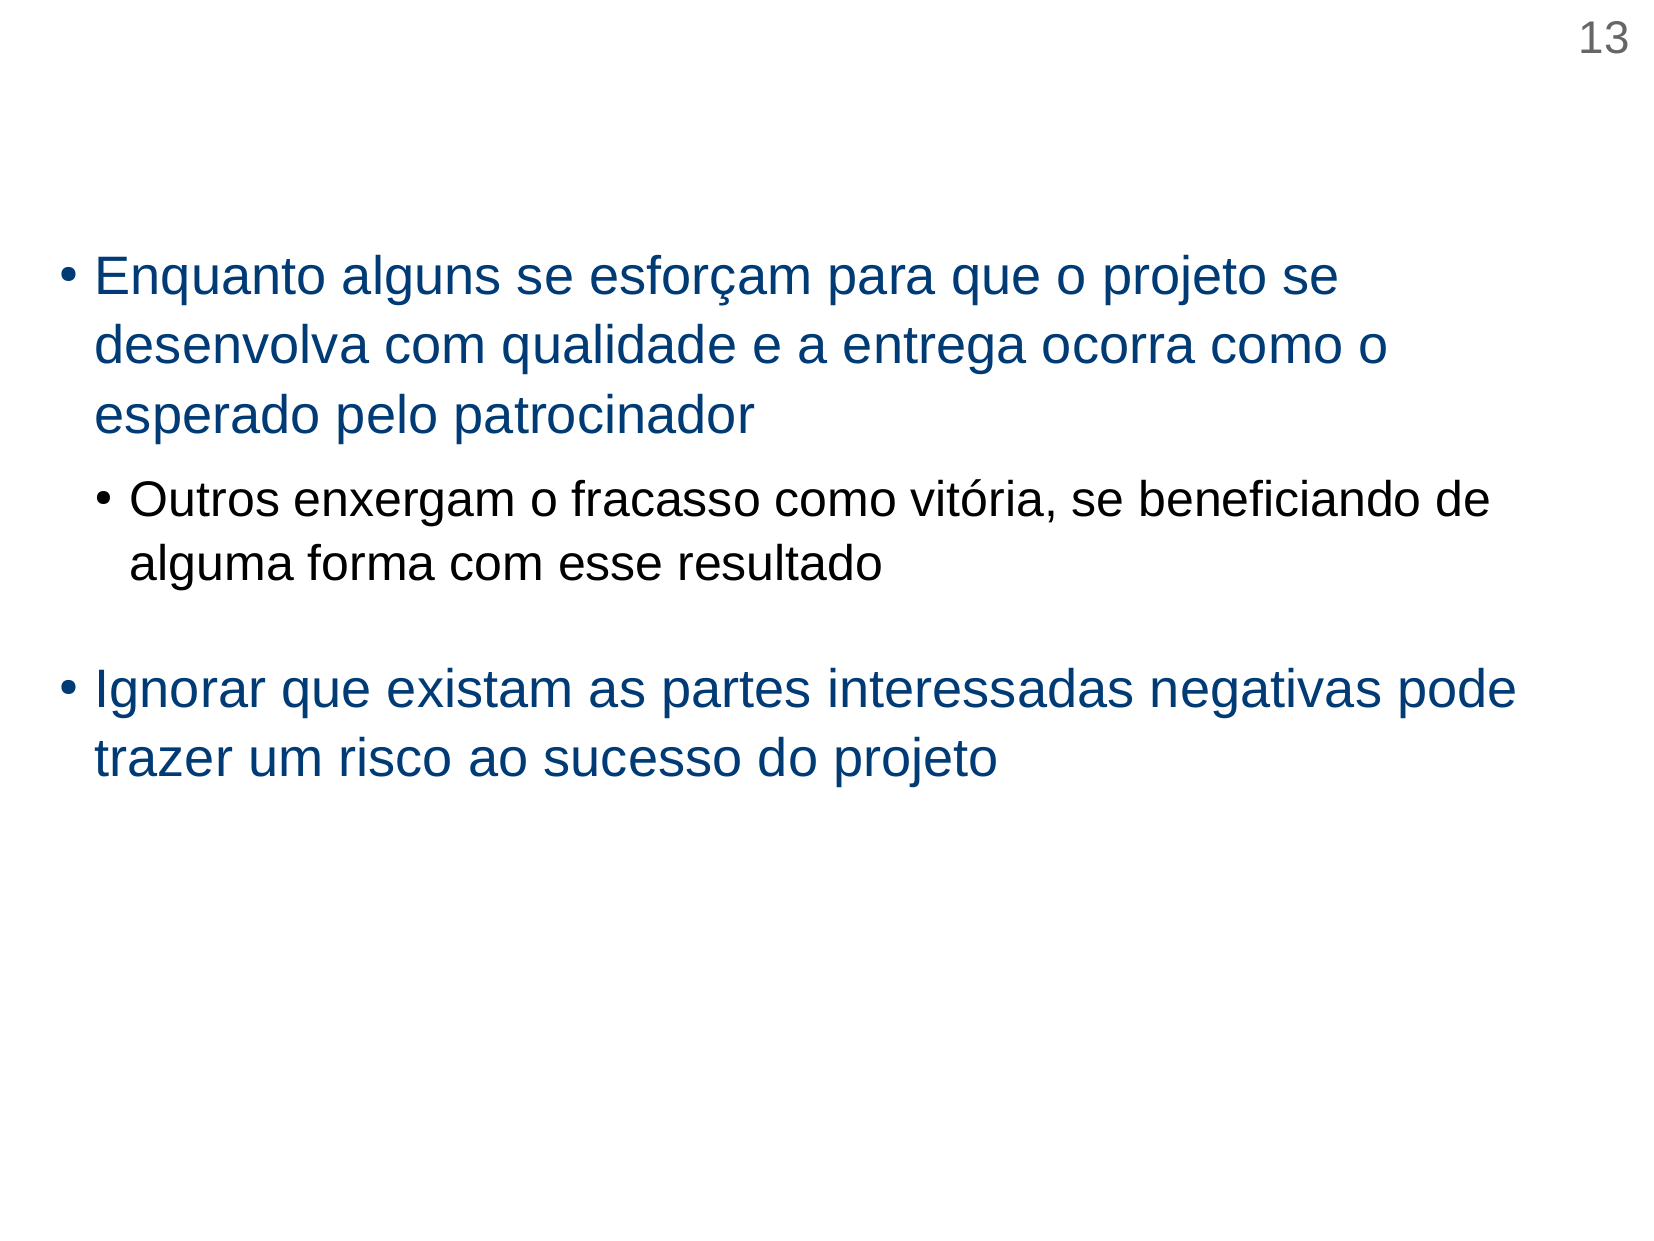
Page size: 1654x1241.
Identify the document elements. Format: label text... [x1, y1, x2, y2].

list Enquanto alguns se esforçam para que o projeto se desenvolva com qualidade e a entrega ocorra como o esperado pelo patrocinador Outros enxergam o fracasso como vitória, se beneficiando de alguma forma com esse resultado Ignorar que existam as partes interessadas negativas pode trazer um risco ao sucesso do projeto [59, 236, 1595, 1211]
